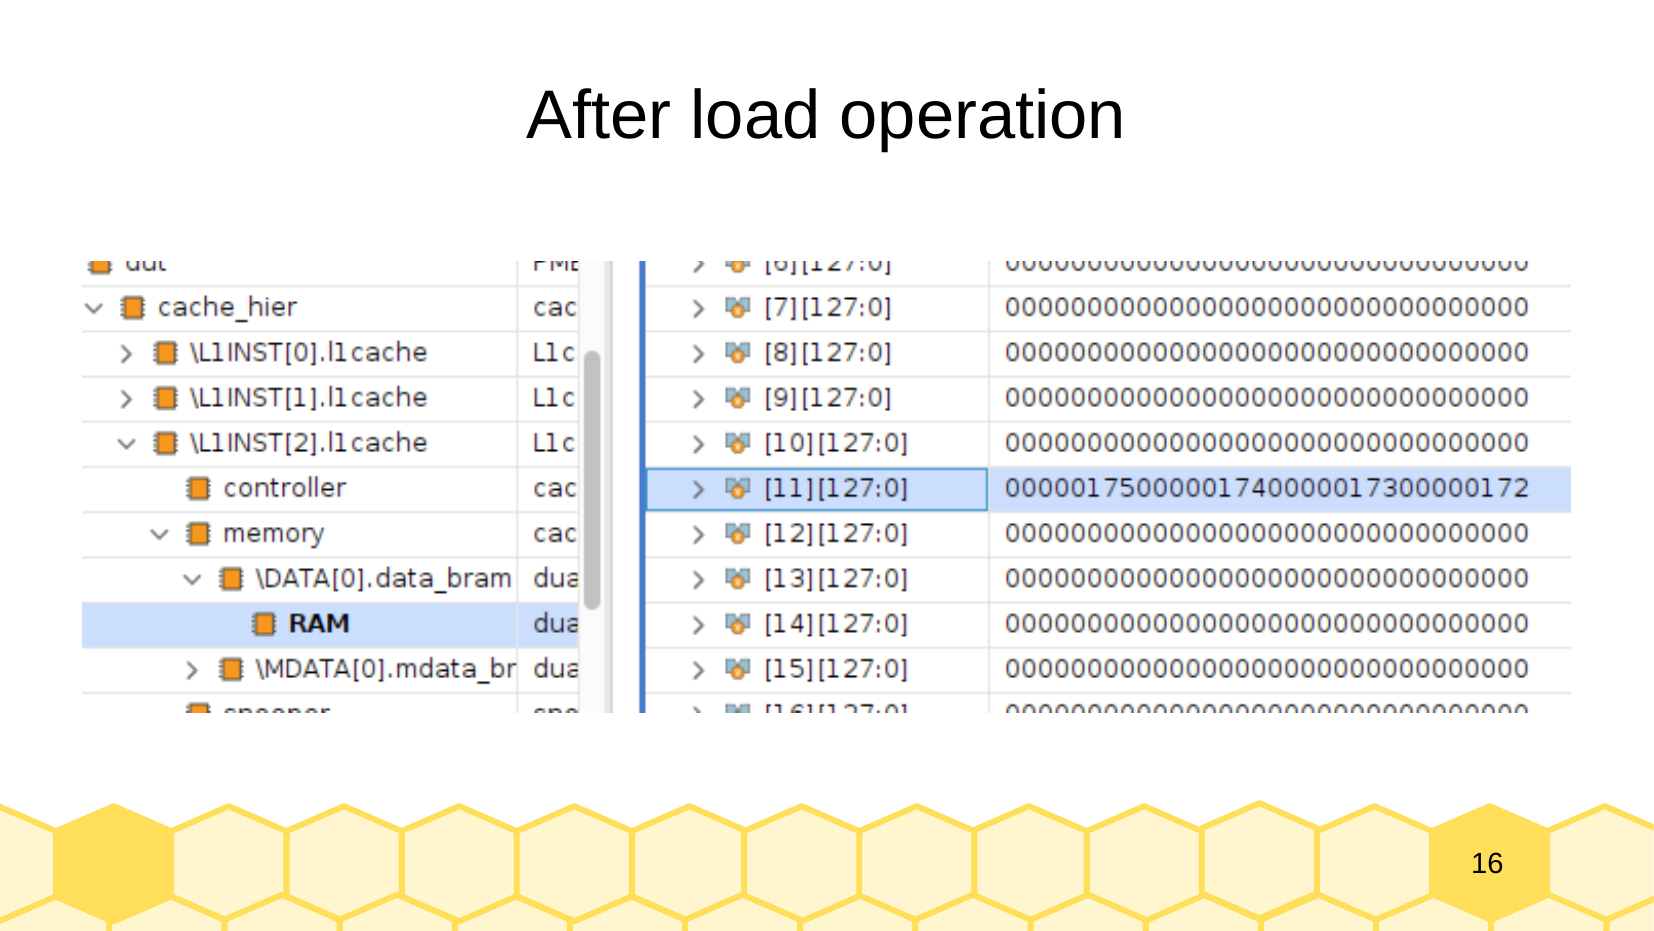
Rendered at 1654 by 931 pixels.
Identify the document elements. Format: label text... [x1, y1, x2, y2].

picture [82, 261, 1571, 713]
title After load operation [82, 37, 1571, 193]
